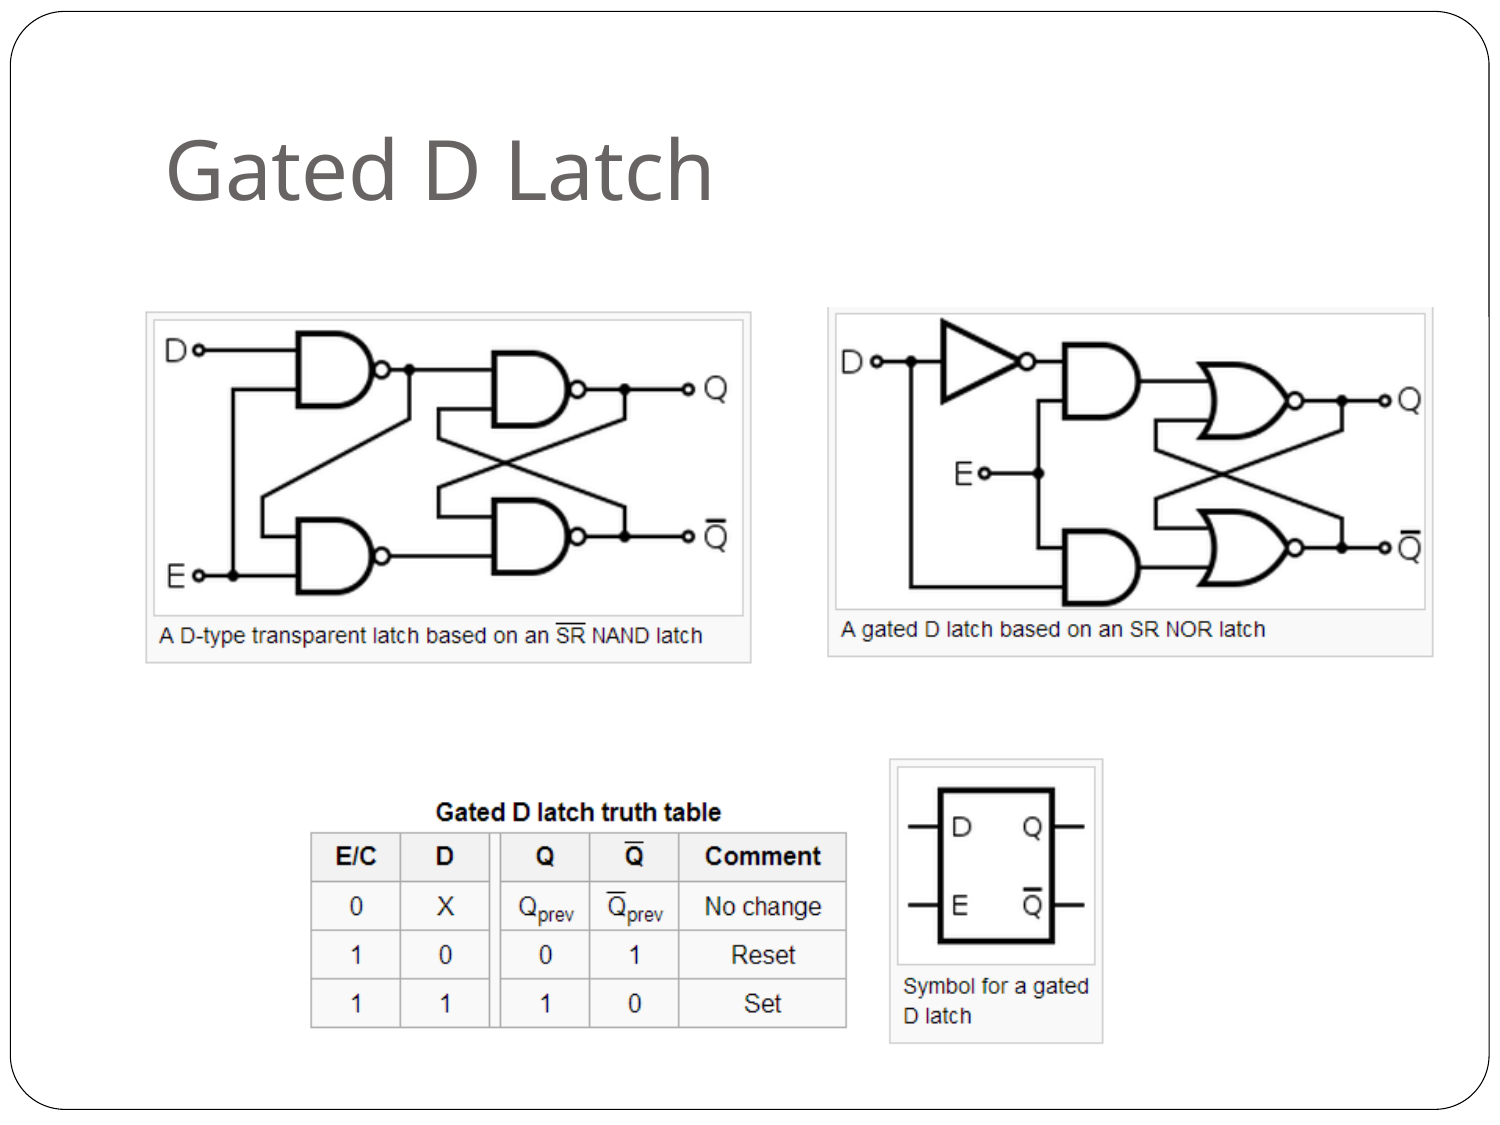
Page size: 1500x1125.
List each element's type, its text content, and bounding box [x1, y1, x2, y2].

picture [295, 732, 1110, 1052]
picture [141, 307, 755, 670]
title Gated D Latch [150, 9, 1426, 233]
picture [826, 307, 1437, 659]
